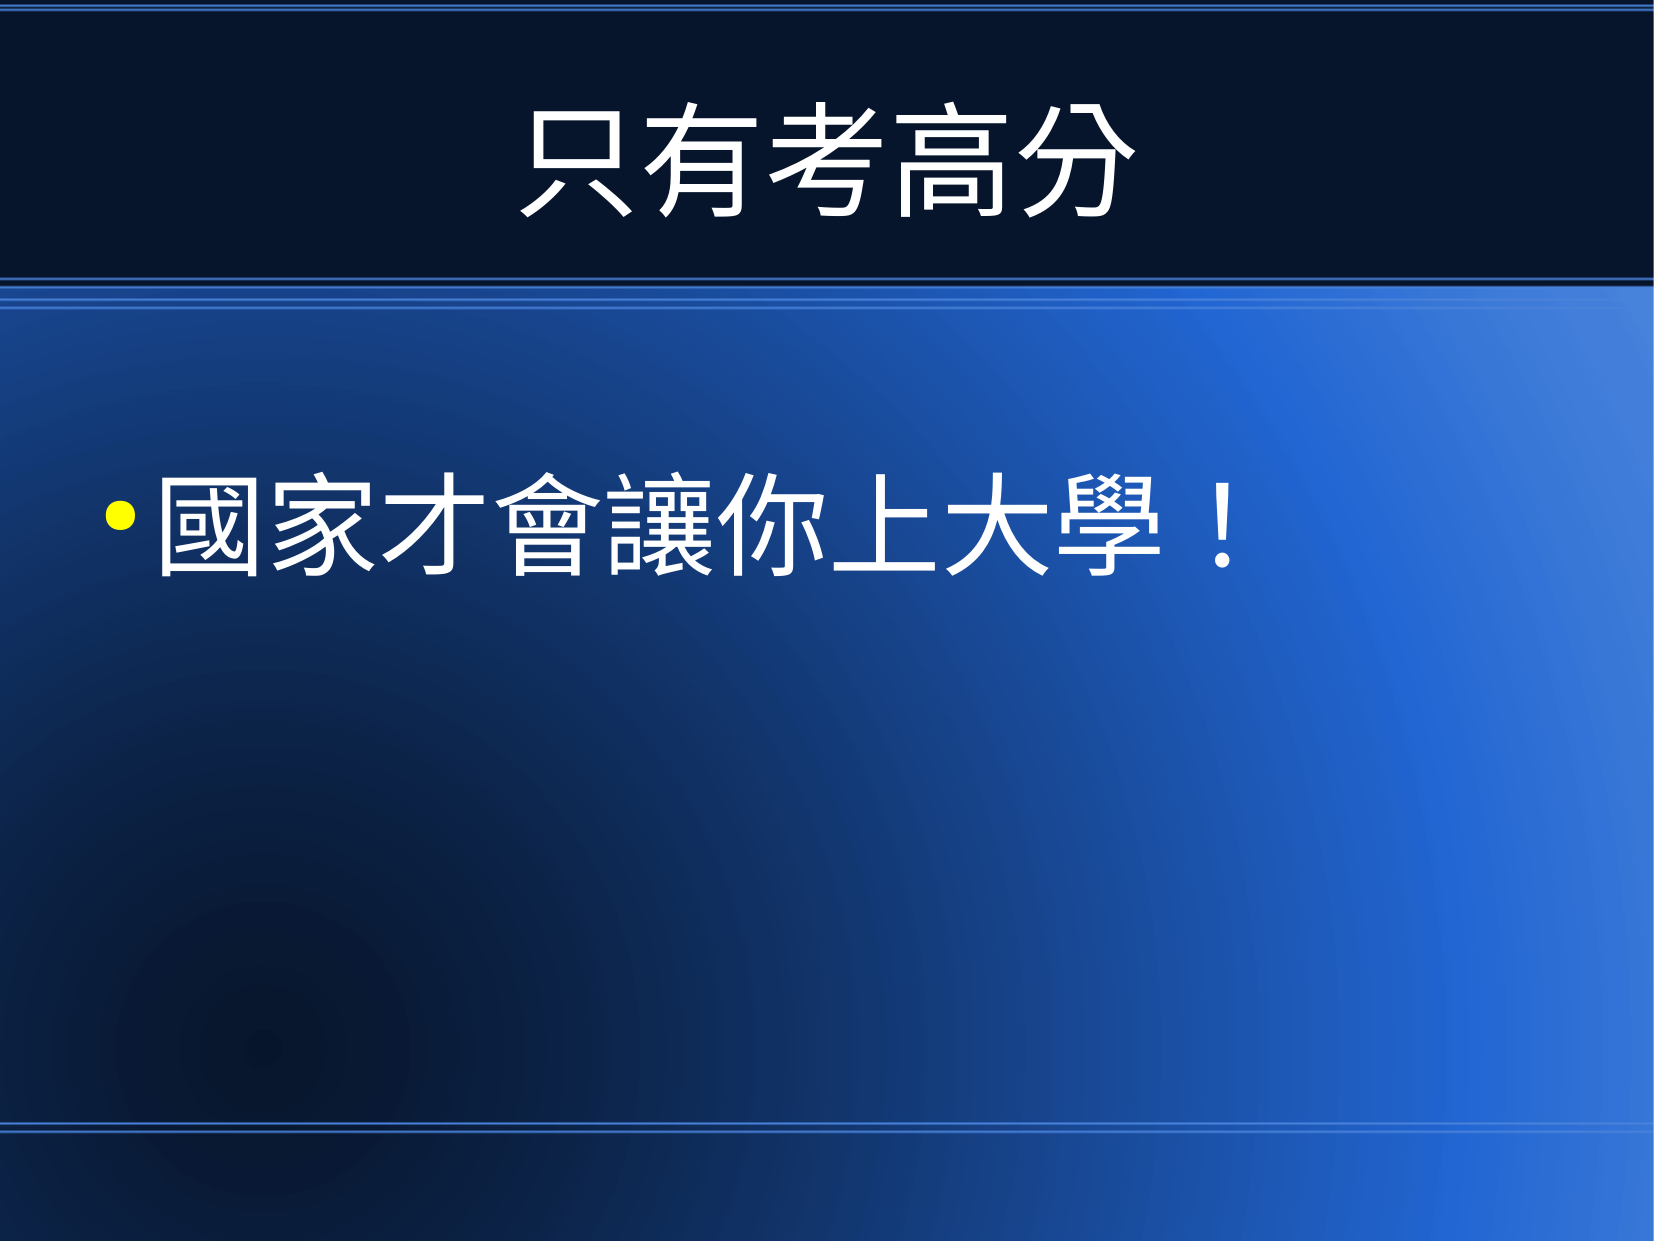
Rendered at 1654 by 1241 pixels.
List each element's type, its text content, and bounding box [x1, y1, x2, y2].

title 只有考高分 [82, 49, 1571, 257]
picture [0, 0, 1654, 1241]
list 國家才會讓你上大學！ [82, 355, 1571, 1241]
